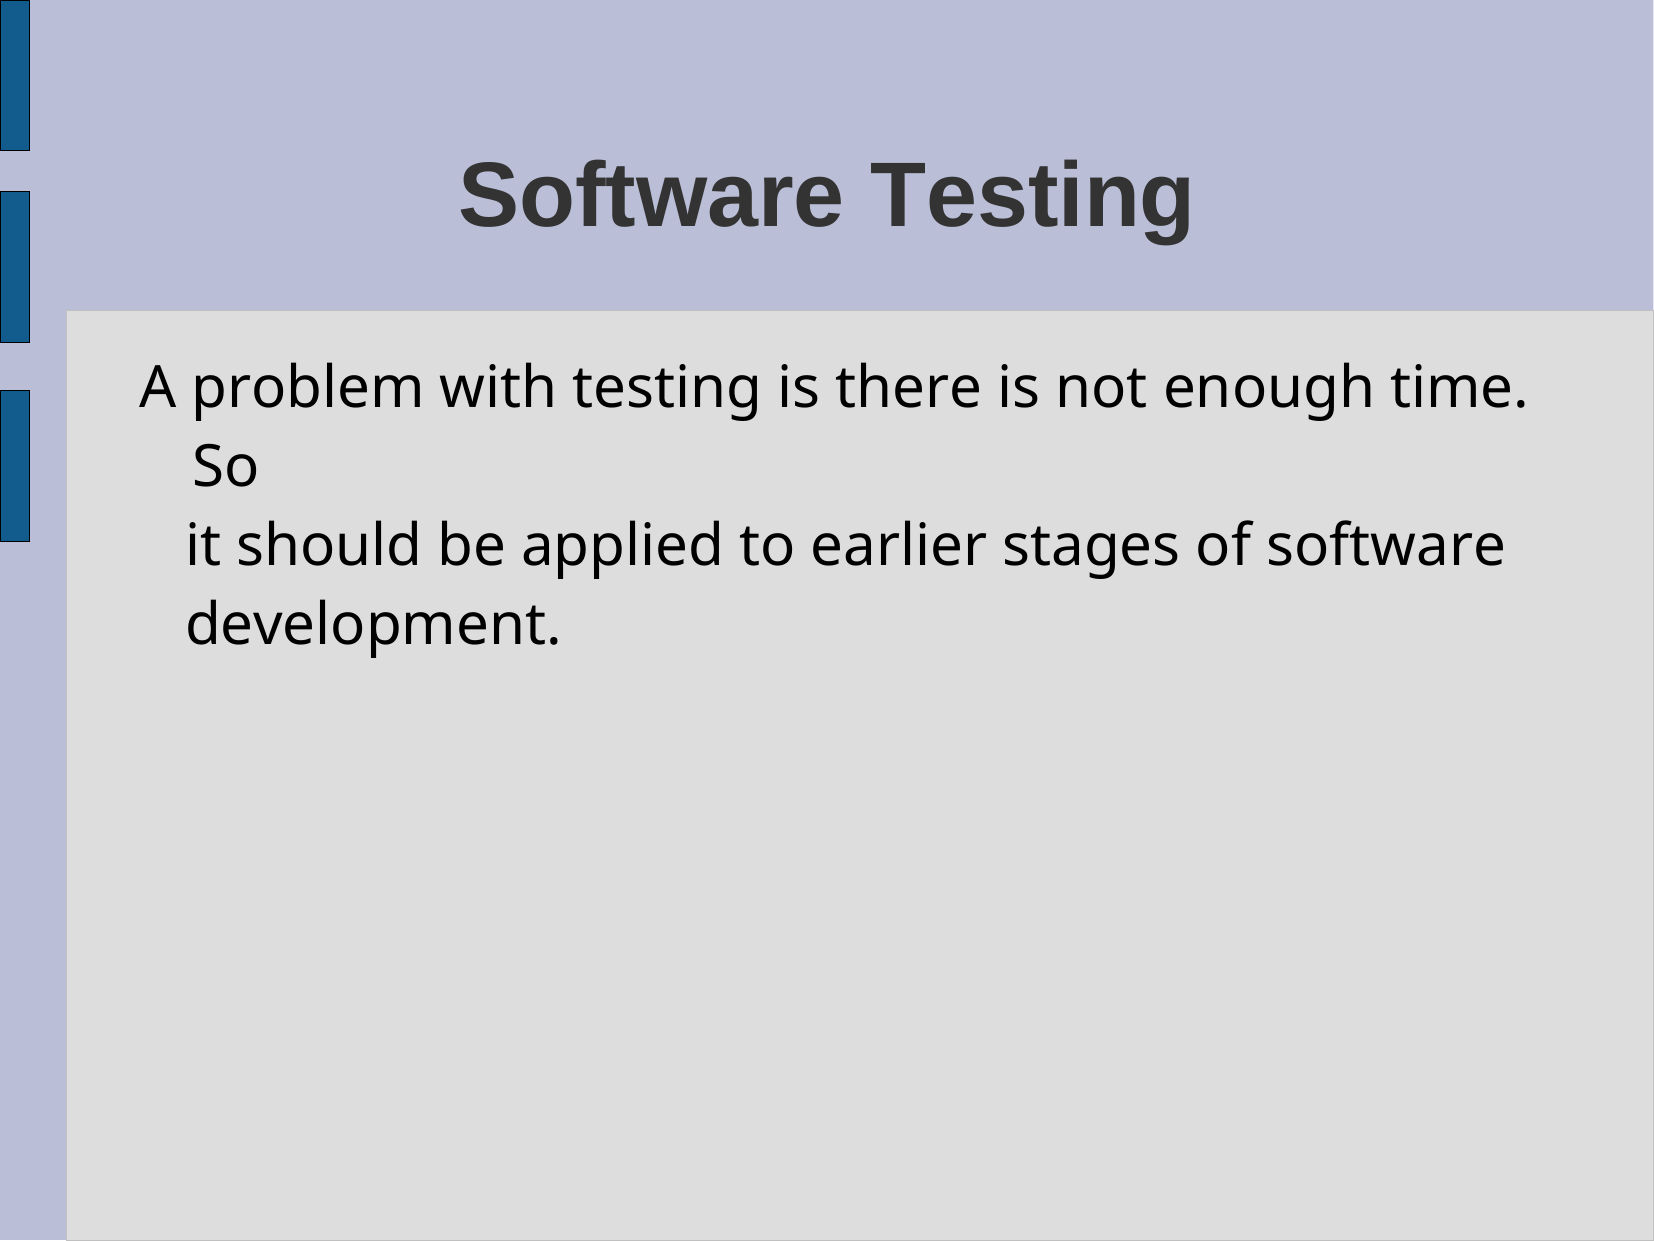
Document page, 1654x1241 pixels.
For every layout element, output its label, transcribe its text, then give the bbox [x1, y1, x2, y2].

title Software Testing [121, 91, 1534, 299]
list A problem with testing is there is not enough time. So it should be applied to earlier stages of software development. [121, 344, 1534, 1127]
